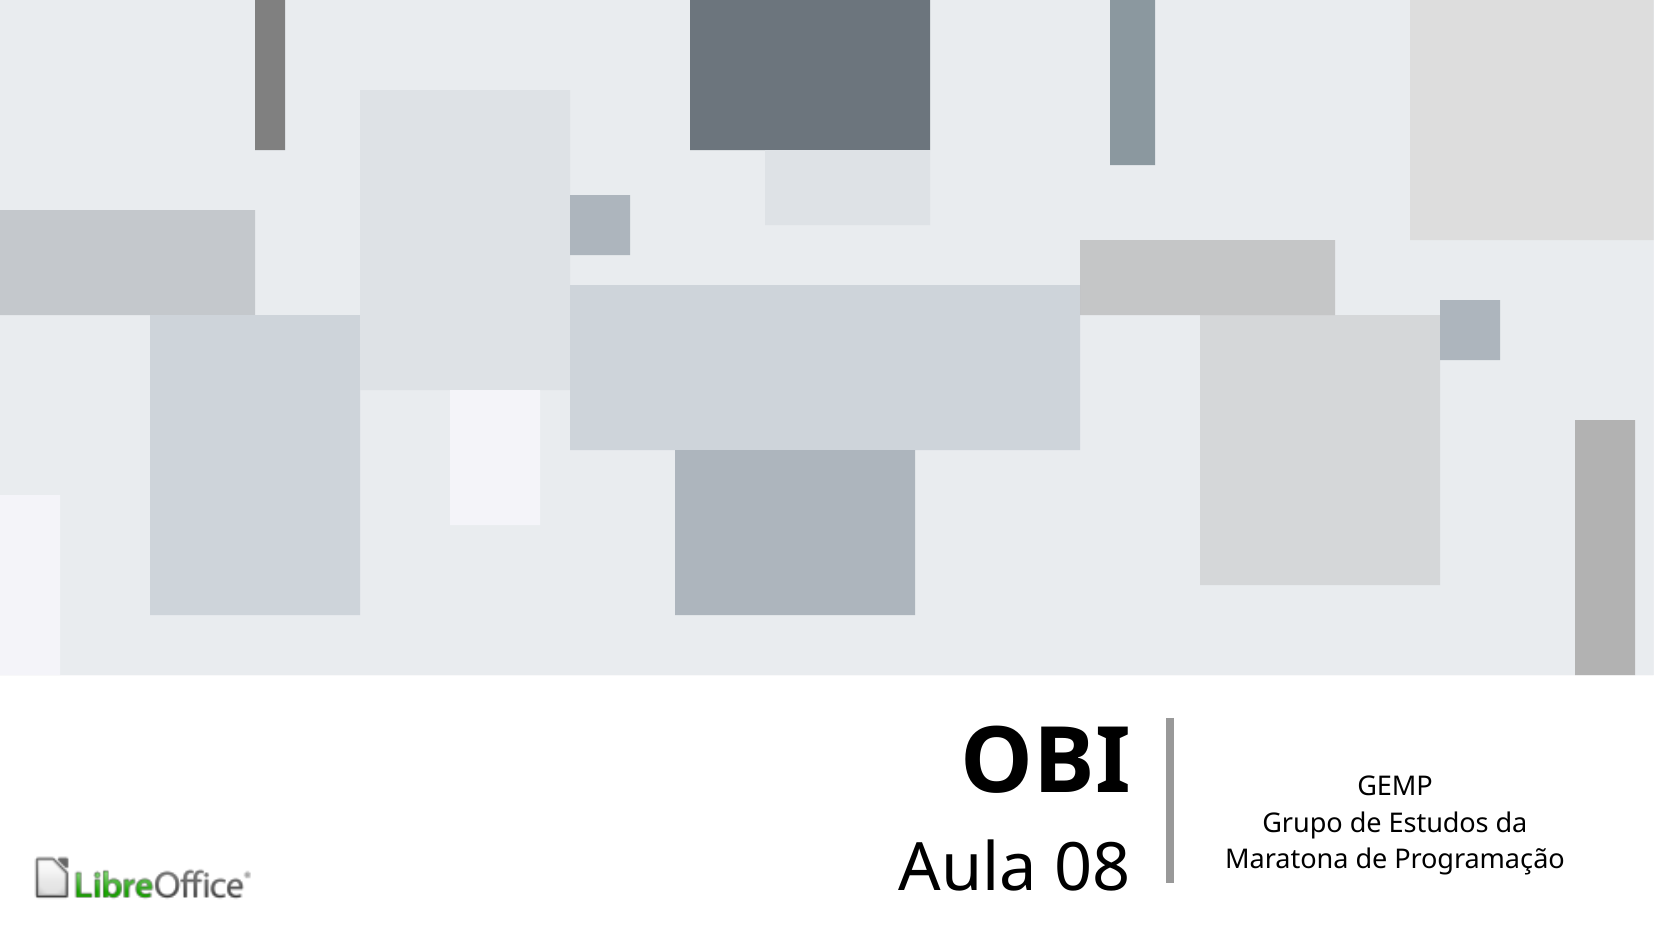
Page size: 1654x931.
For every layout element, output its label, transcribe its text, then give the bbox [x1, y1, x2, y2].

title OBI [262, 693, 1132, 819]
picture [30, 852, 256, 903]
subtitle Aula 08 [262, 819, 1132, 911]
text_box GEMP Grupo de Estudos da Maratona de Programação [1200, 759, 1591, 885]
